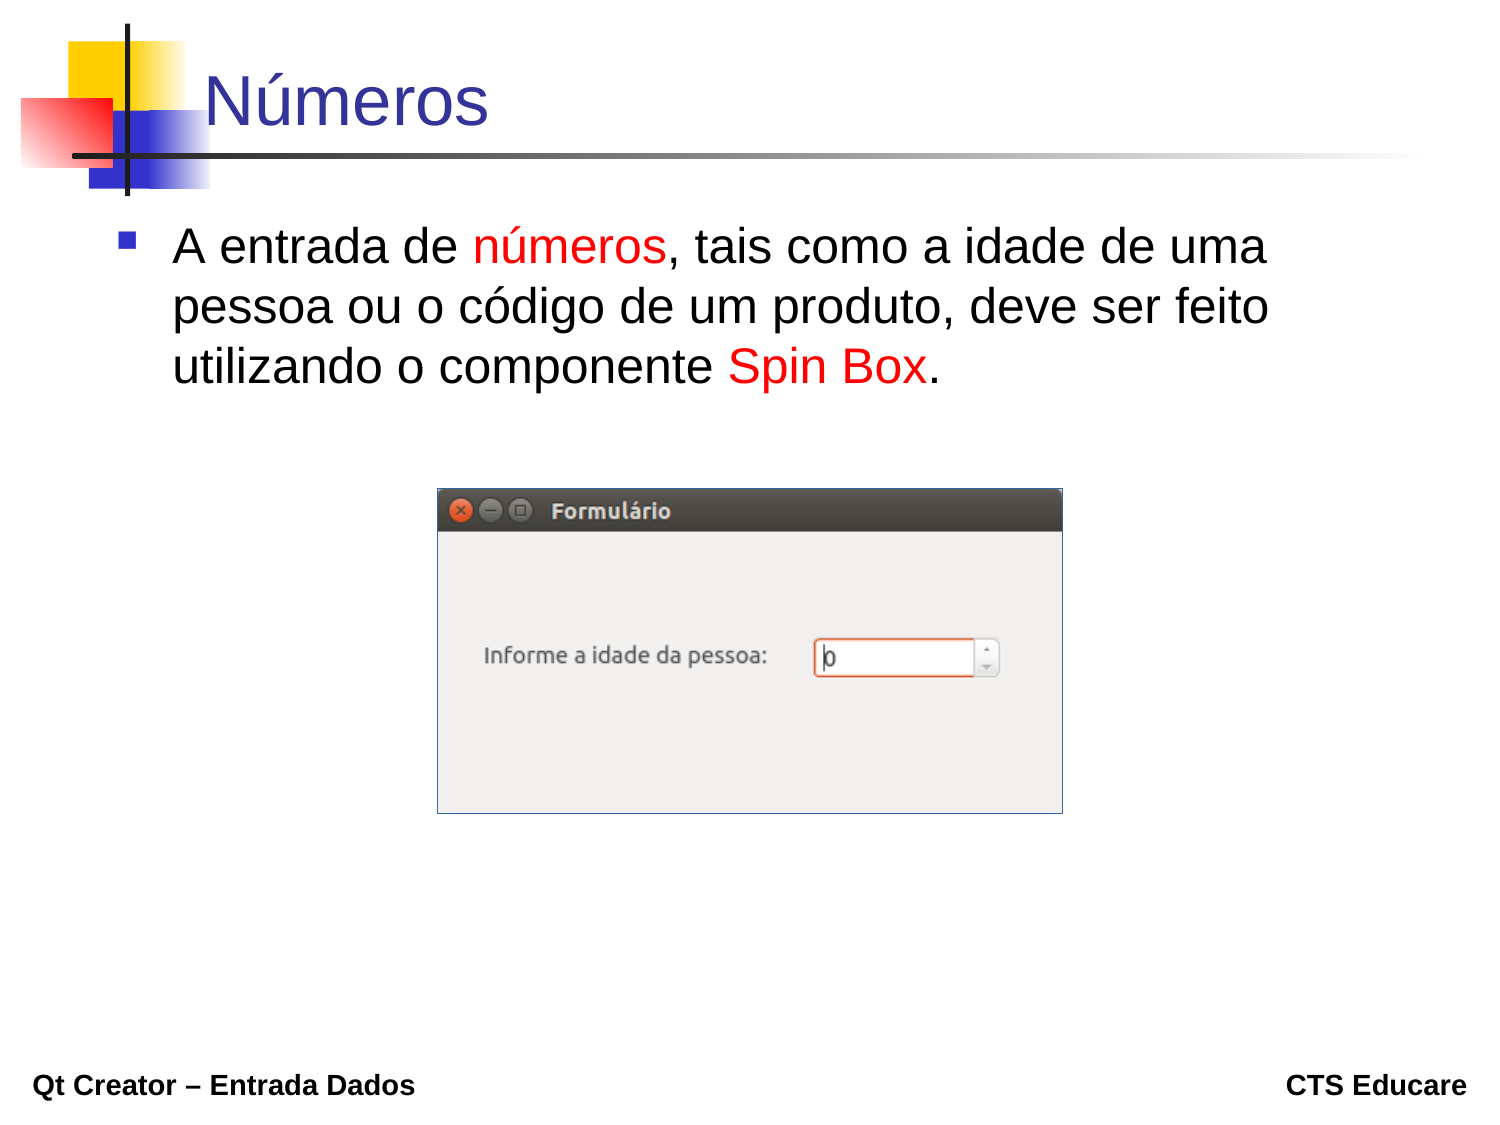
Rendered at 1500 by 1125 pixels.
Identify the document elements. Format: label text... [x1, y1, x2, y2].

title Números [188, 46, 1468, 149]
picture [437, 488, 1063, 814]
list A entrada de números, tais como a idade de uma pessoa ou o código de um produto, deve ser feito utilizando o componente Spin Box. [100, 206, 1447, 1024]
